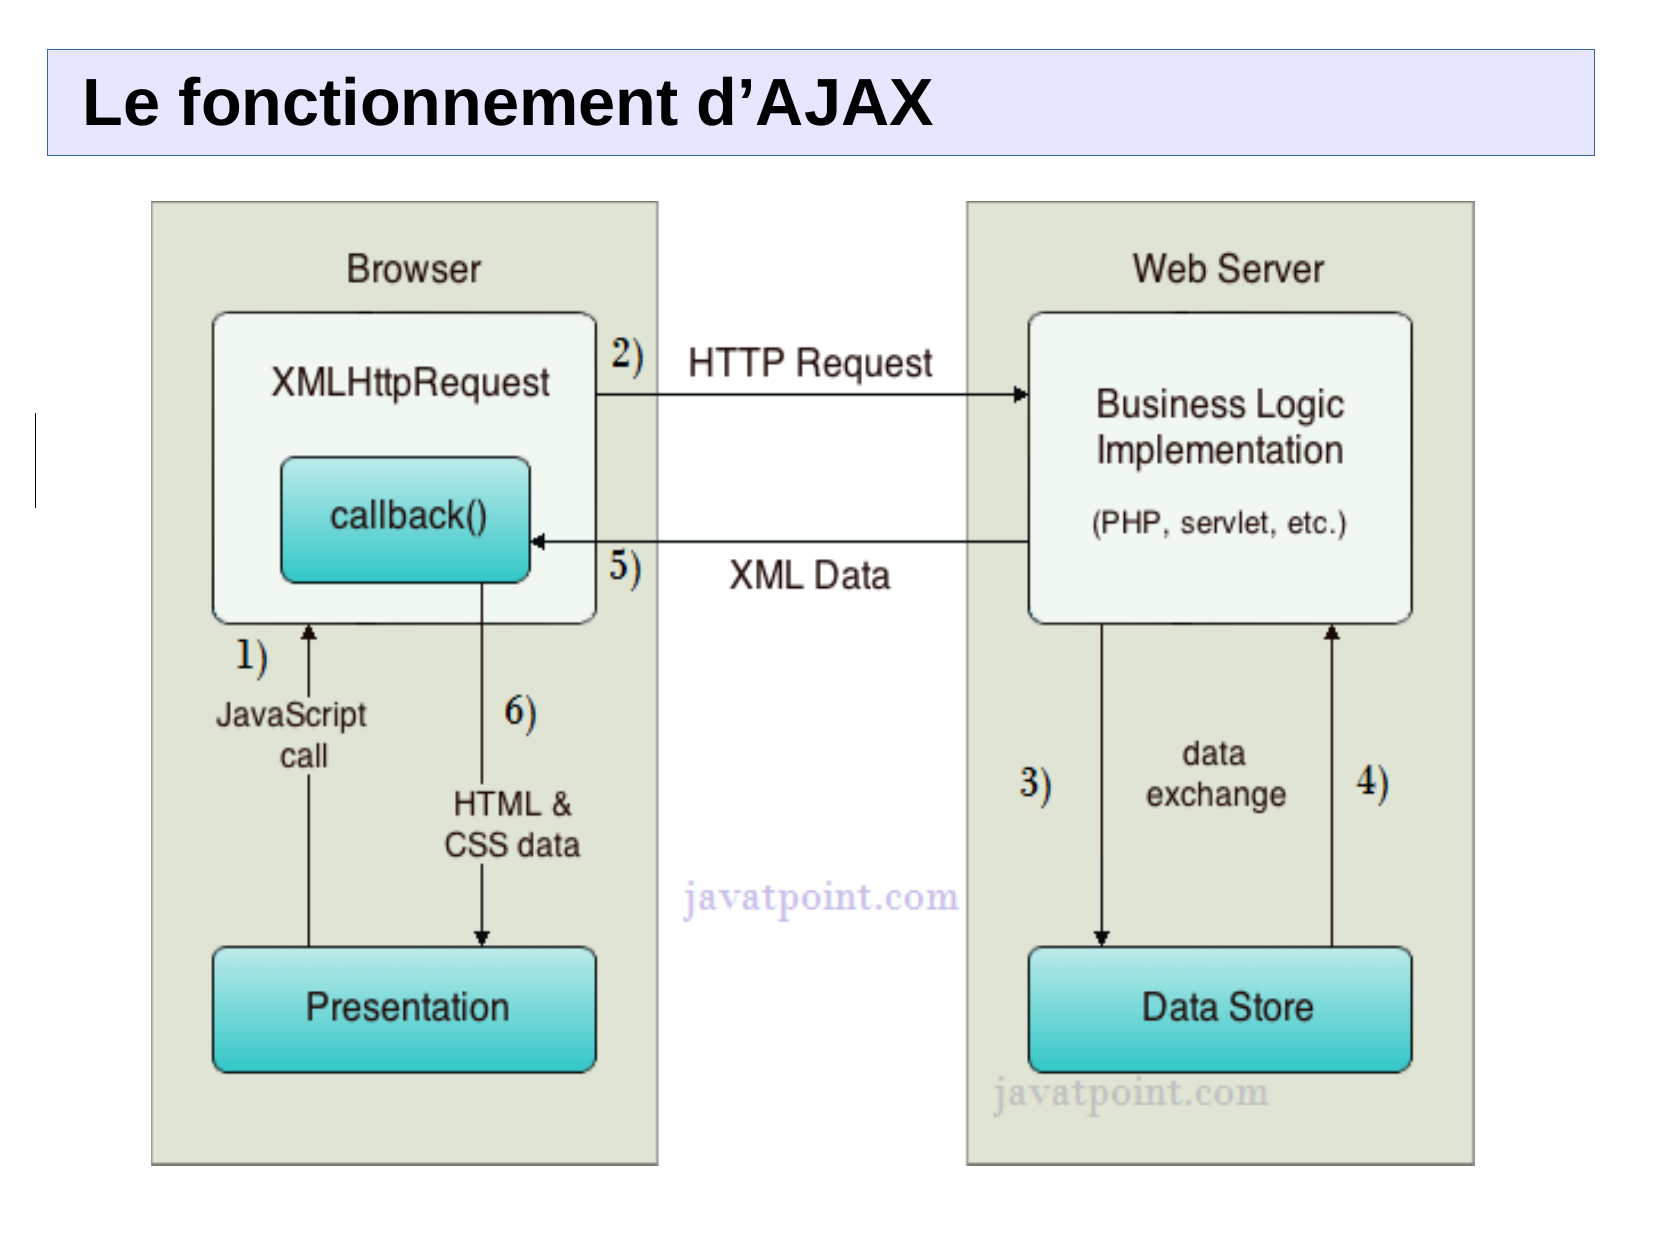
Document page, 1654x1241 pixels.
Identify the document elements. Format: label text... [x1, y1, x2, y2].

text_box [1571, 49, 1595, 156]
picture [151, 201, 1475, 1166]
title Le fonctionnement d’AJAX [82, 49, 1571, 156]
text_box [47, 49, 82, 156]
